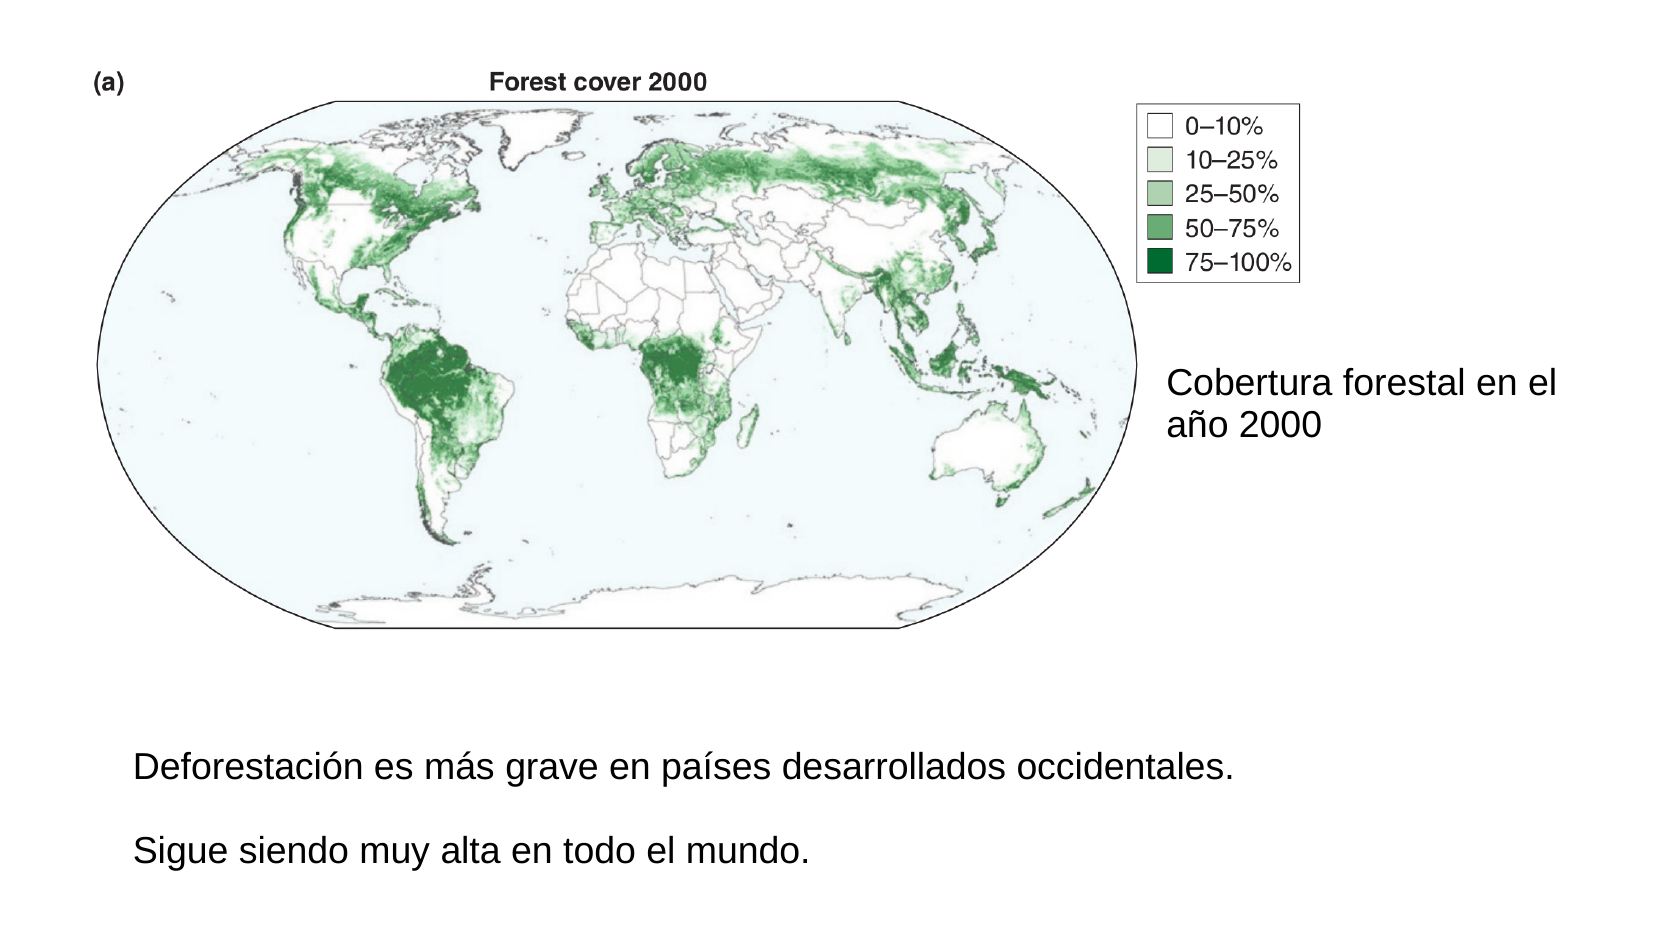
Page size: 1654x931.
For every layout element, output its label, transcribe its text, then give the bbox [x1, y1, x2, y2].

picture [59, 29, 1314, 650]
text_box Deforestación es más grave en países desarrollados occidentales. Sigue siendo muy alta en todo el mundo. [118, 738, 1536, 879]
text_box Cobertura forestal en el año 2000 [1151, 354, 1595, 454]
